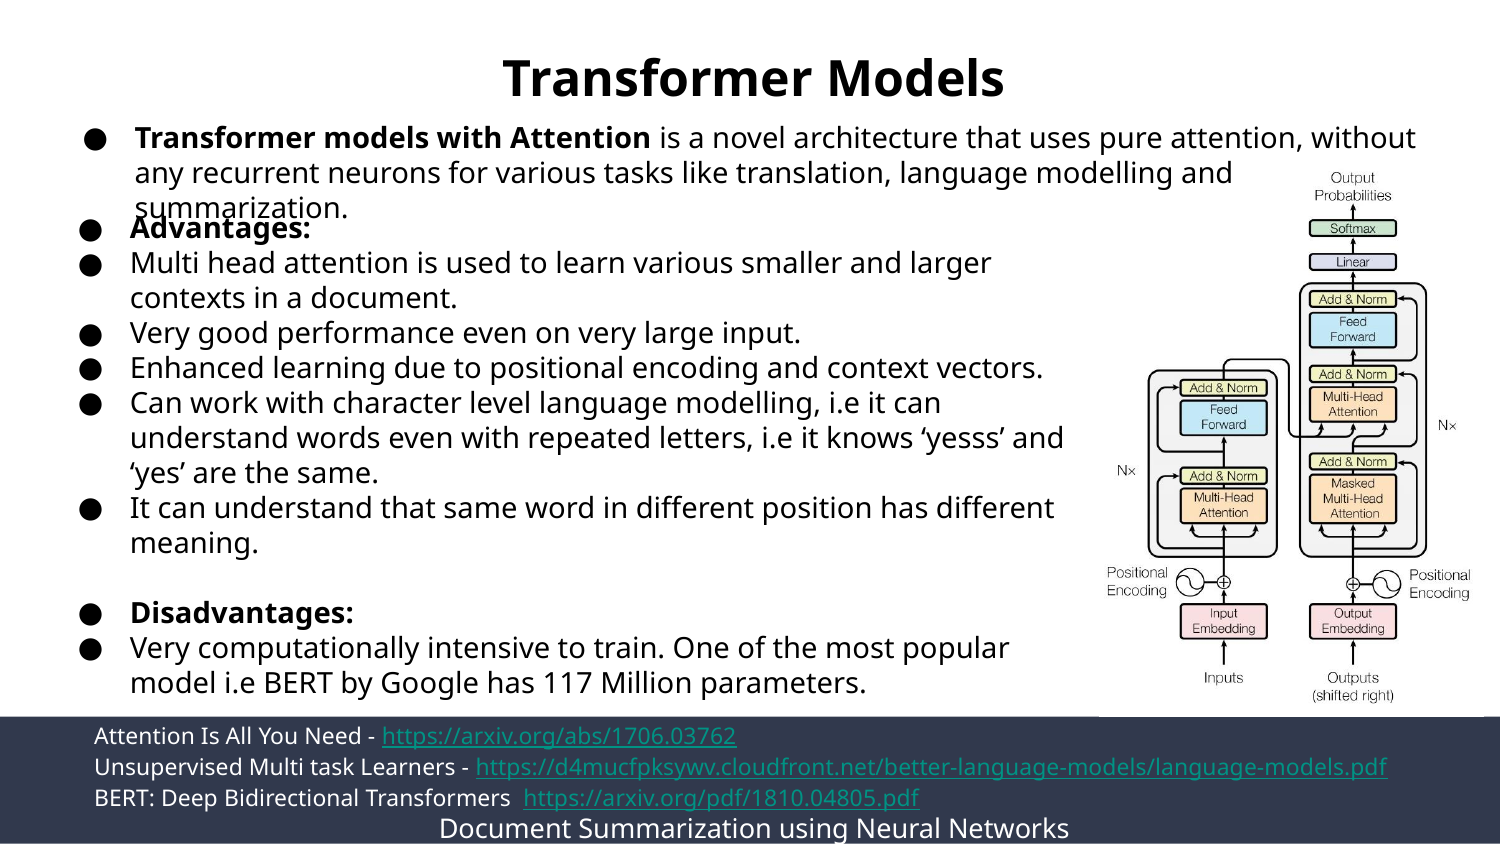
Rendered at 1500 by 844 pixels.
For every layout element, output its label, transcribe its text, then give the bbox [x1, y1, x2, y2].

picture [1100, 156, 1484, 717]
text_box Advantages: Multi head attention is used to learn various smaller and larger contexts in a document. Very good performance even on very large input. Enhanced learning due to positional encoding and context vectors. Can work with character level language modelling, i.e it can understand words even with repeated letters, i.e it knows ‘yesss’ and ‘yes’ are the same. It can understand that same word in different position has different meaning. Disadvantages: Very computationally intensive to train. One of the most popular model i.e BERT by Google has 117 Million parameters. [39, 194, 1100, 722]
text_box Attention Is All You Need - https://arxiv.org/abs/1706.03762 Unsupervised Multi task Learners - https://d4mucfpksywv.cloudfront.net/better-language-models/language-models.pdf BERT: Deep Bidirectional Transformers https://arxiv.org/pdf/1810.04805.pdf [79, 706, 1421, 825]
text_box Transformer Models [46, 31, 1463, 122]
text_box Transformer models with Attention is a novel architecture that uses pure attention, without any recurrent neurons for various tasks like translation, language modelling and summarization. [44, 104, 1461, 195]
list Document Summarization using Neural Networks [39, 800, 1469, 844]
